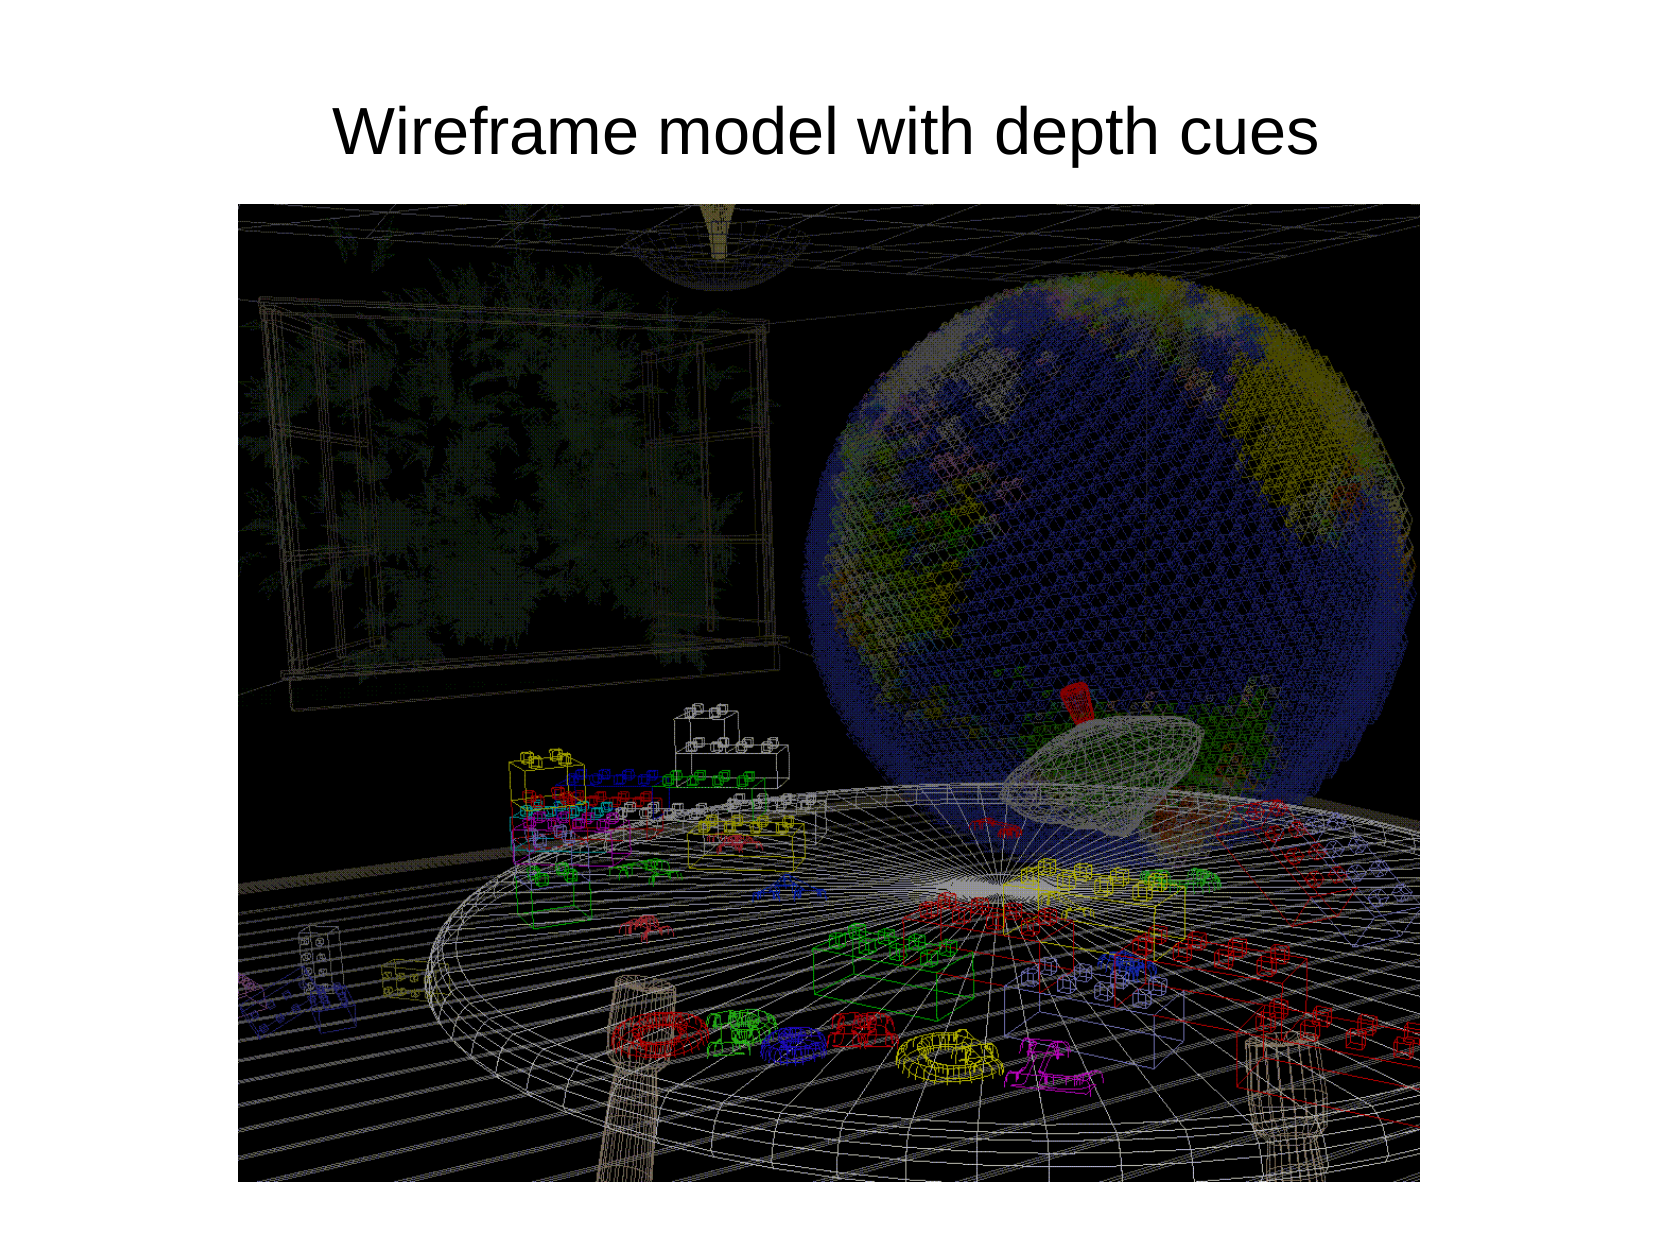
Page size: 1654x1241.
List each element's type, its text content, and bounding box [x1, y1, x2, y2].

picture [238, 204, 1420, 1182]
subtitle Wireframe model with depth cues [82, 56, 1571, 207]
